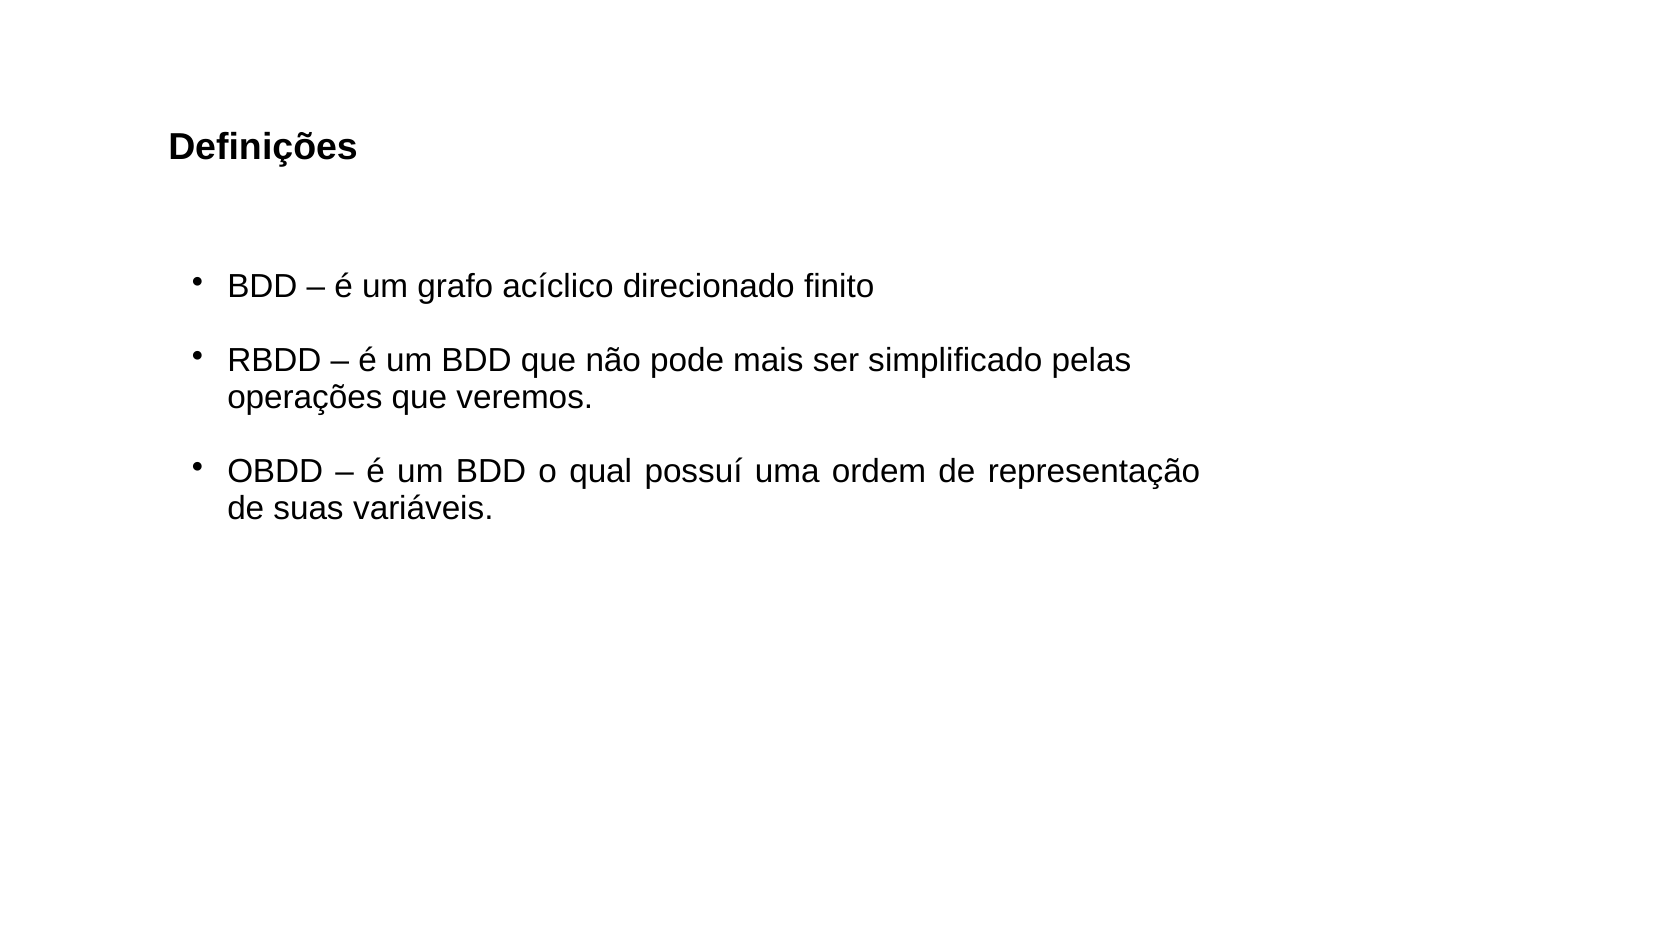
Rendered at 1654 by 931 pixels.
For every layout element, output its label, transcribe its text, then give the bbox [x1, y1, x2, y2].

text_box Definições [153, 118, 390, 175]
text_box BDD – é um grafo acíclico direcionado finito RBDD – é um BDD que não pode mais ser simplificado pelas operações que veremos. OBDD – é um BDD o qual possuí uma ordem de representação de suas variáveis. [177, 259, 1217, 534]
